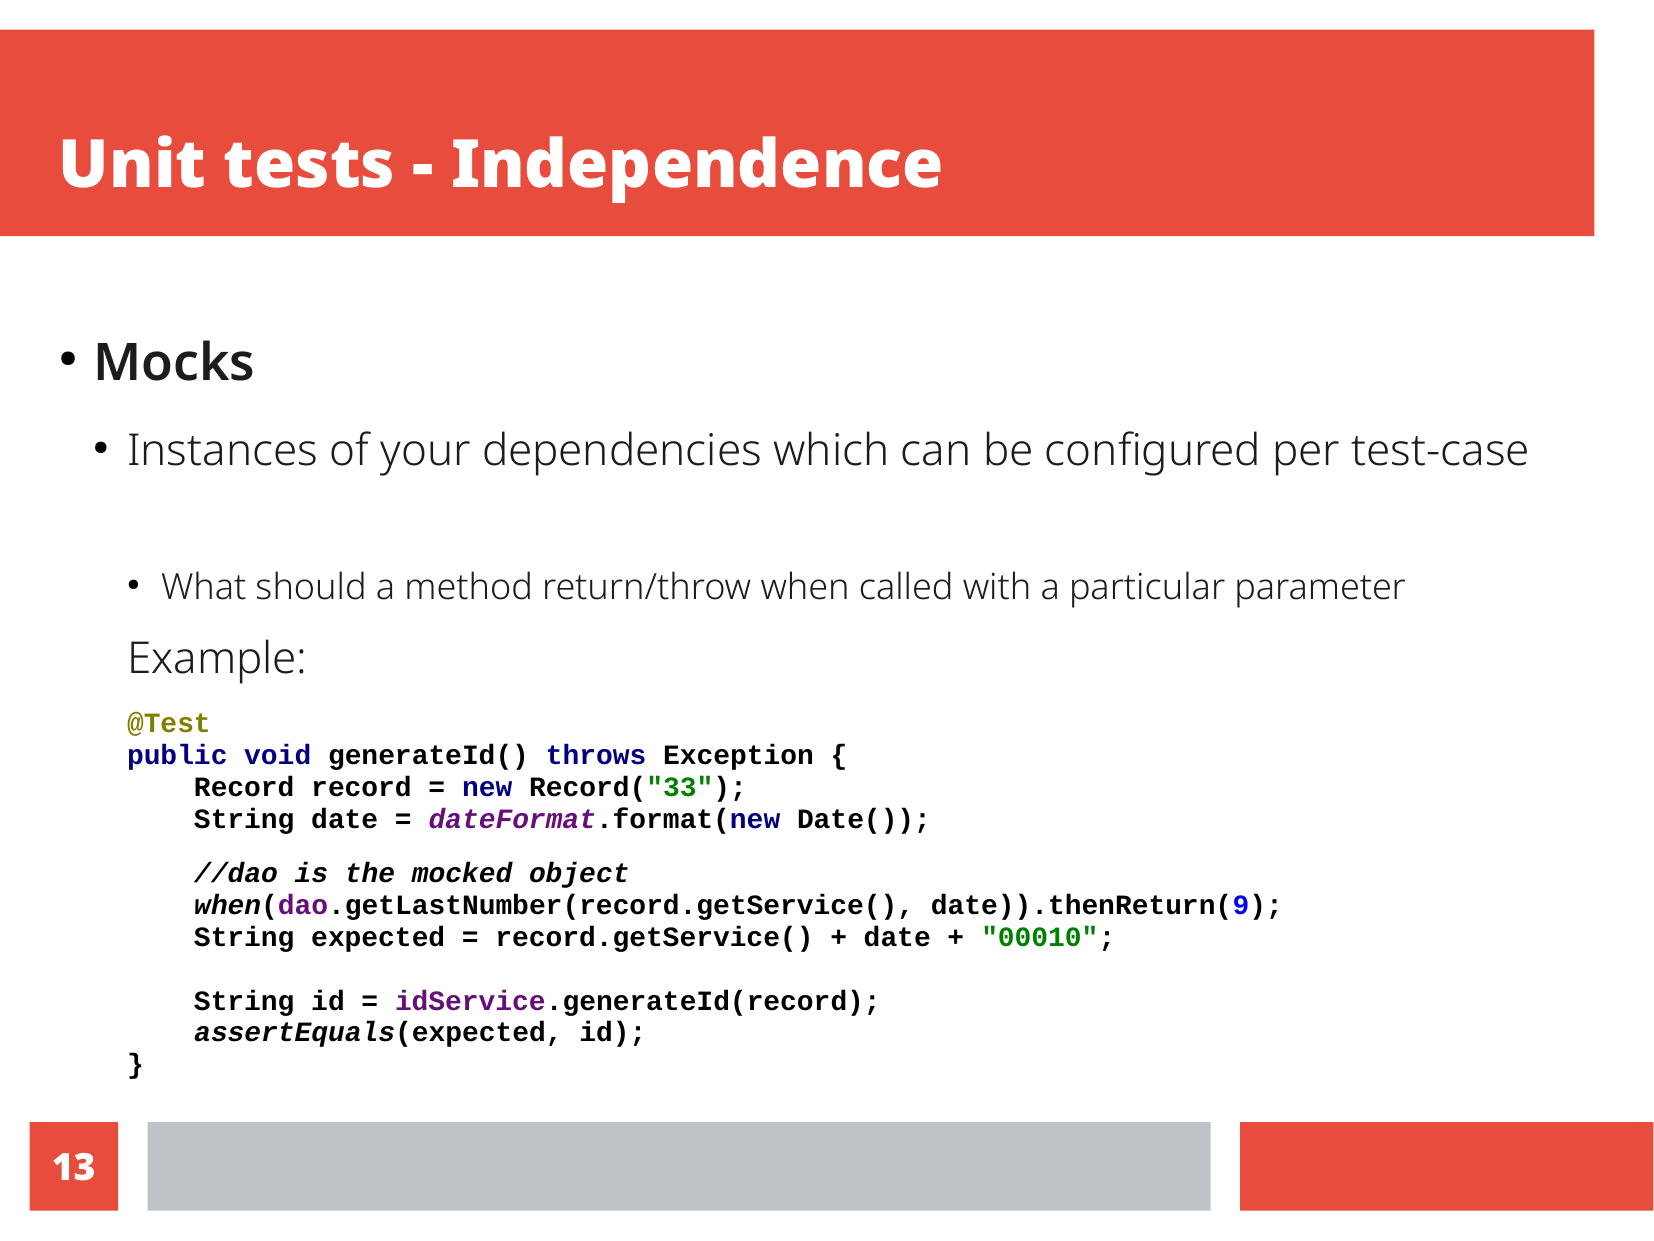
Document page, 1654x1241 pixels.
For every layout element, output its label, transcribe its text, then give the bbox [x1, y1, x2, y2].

title Unit tests - Independence [59, 59, 1595, 207]
list Mocks Instances of your dependencies which can be configured per test-case What should a method return/throw when called with a particular parameter Example: @Test public void generateId() throws Exception { Record record = new Record("33"); String date = dateFormat.format(new Date()); //dao is the mocked object when(dao.getLastNumber(record.getService(), date)).thenReturn(9); String expected = record.getService() + date + "00010"; String id = idService.generateId(record); assertEquals(expected, id); } [59, 324, 1565, 1093]
